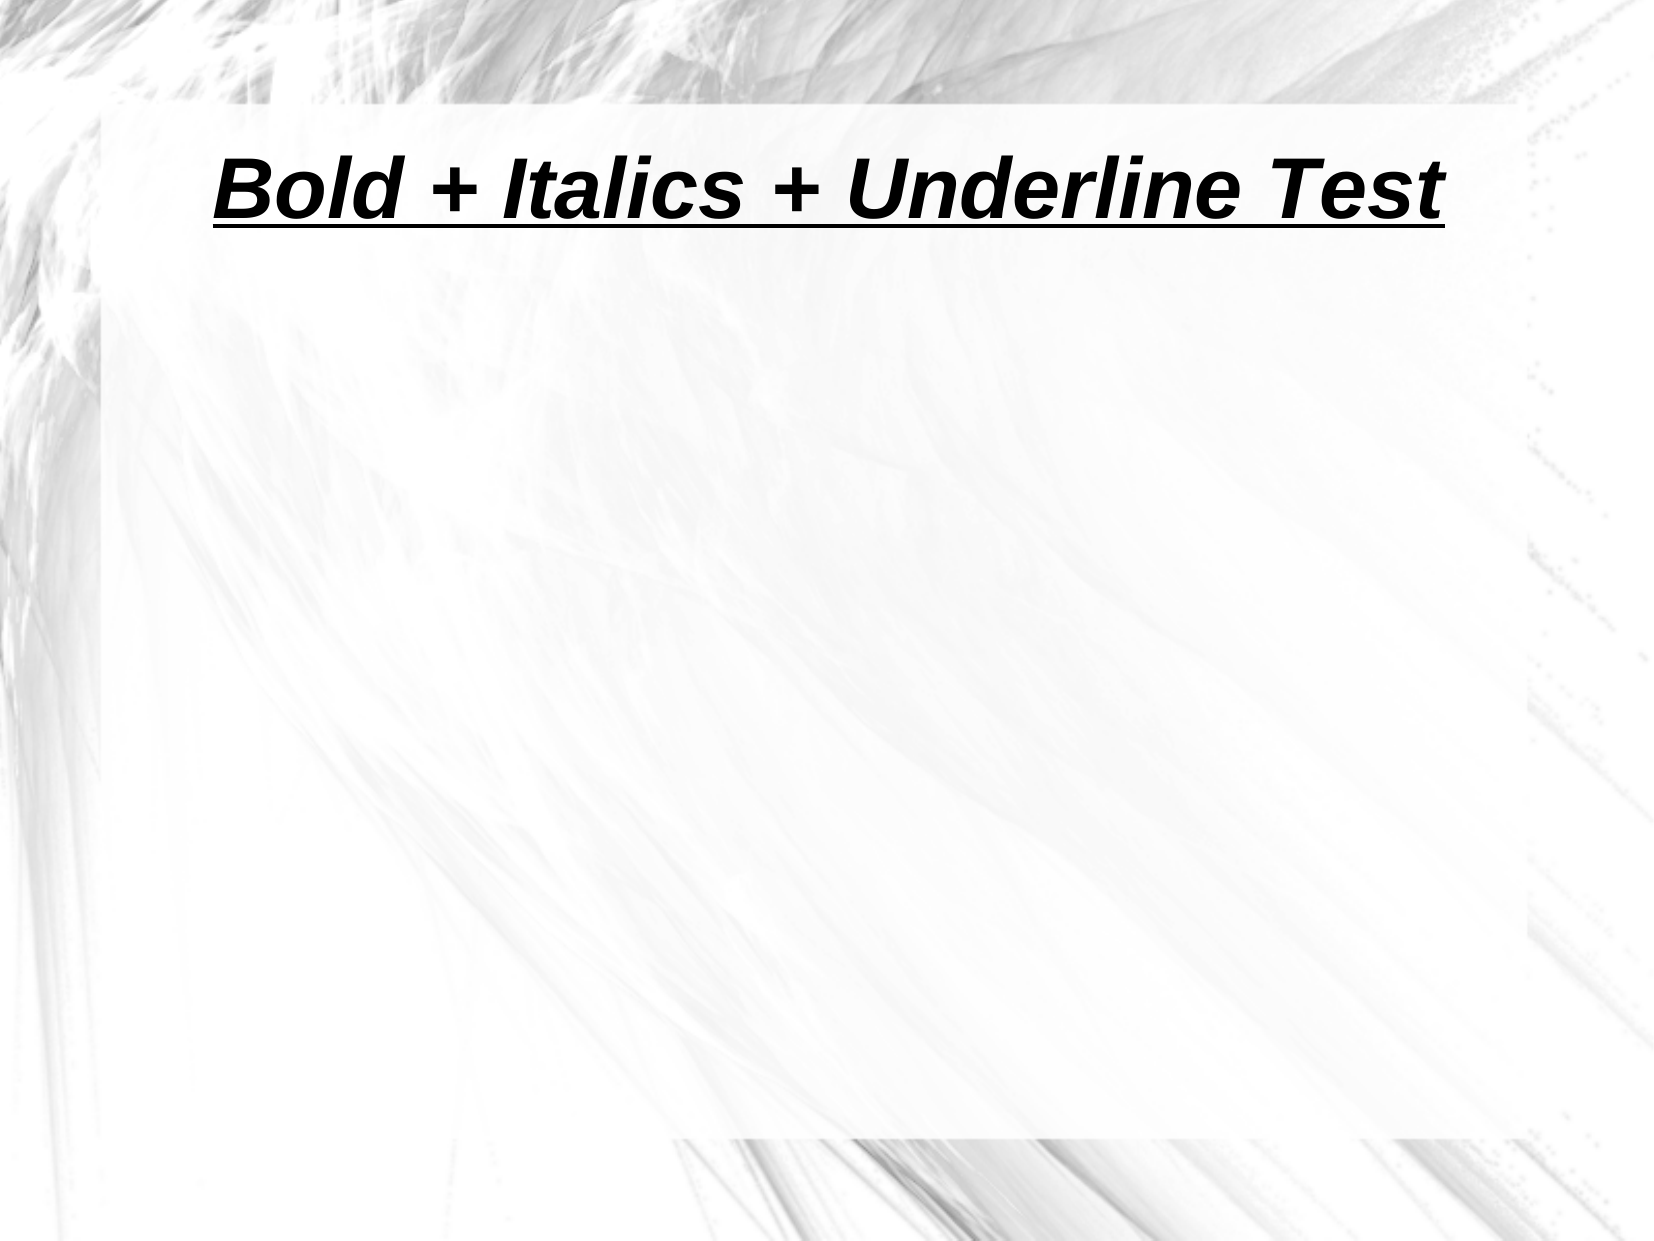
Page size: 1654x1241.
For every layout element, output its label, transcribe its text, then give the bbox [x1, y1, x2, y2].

title Bold + Italics + Underline Test [135, 105, 1523, 273]
picture [0, 0, 1654, 1241]
